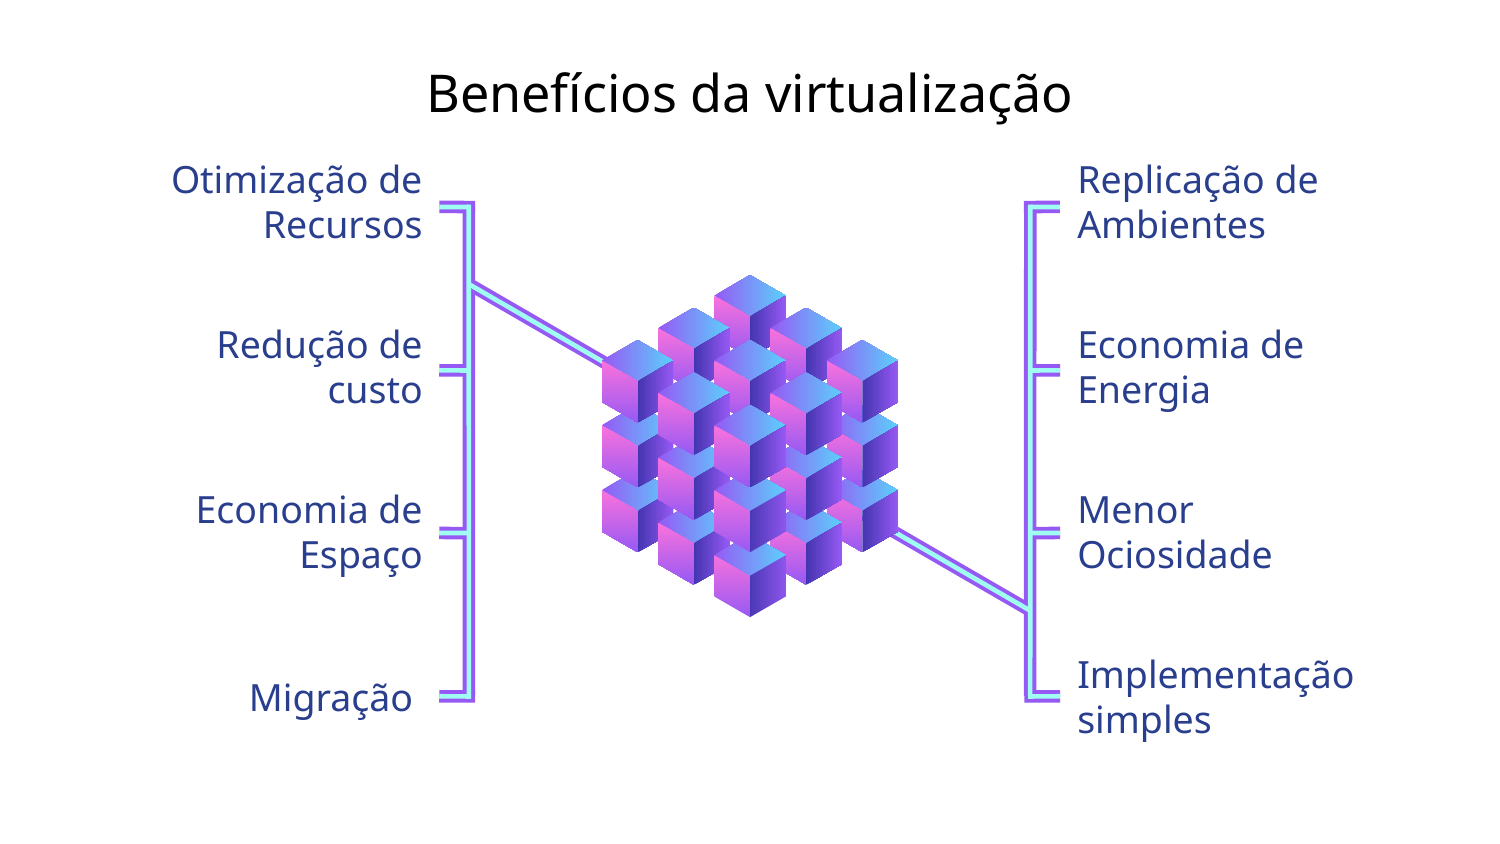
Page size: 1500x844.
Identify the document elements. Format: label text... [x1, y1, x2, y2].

text_box [601, 275, 899, 618]
text_box Economia de Espaço [127, 510, 438, 552]
text_box Redução de custo [127, 345, 438, 387]
text_box Migração [297, 693, 309, 709]
text_box Implementação simples [1062, 675, 1373, 718]
text_box Migração [127, 675, 438, 717]
text_box Menor Ociosidade [1062, 510, 1373, 552]
text_box Replicação de Ambientes [1062, 179, 1373, 222]
text_box Economia de Energia [1062, 345, 1373, 387]
title Benefícios da virtualização [84, 49, 1416, 134]
text_box Otimização de Recursos [127, 179, 438, 222]
